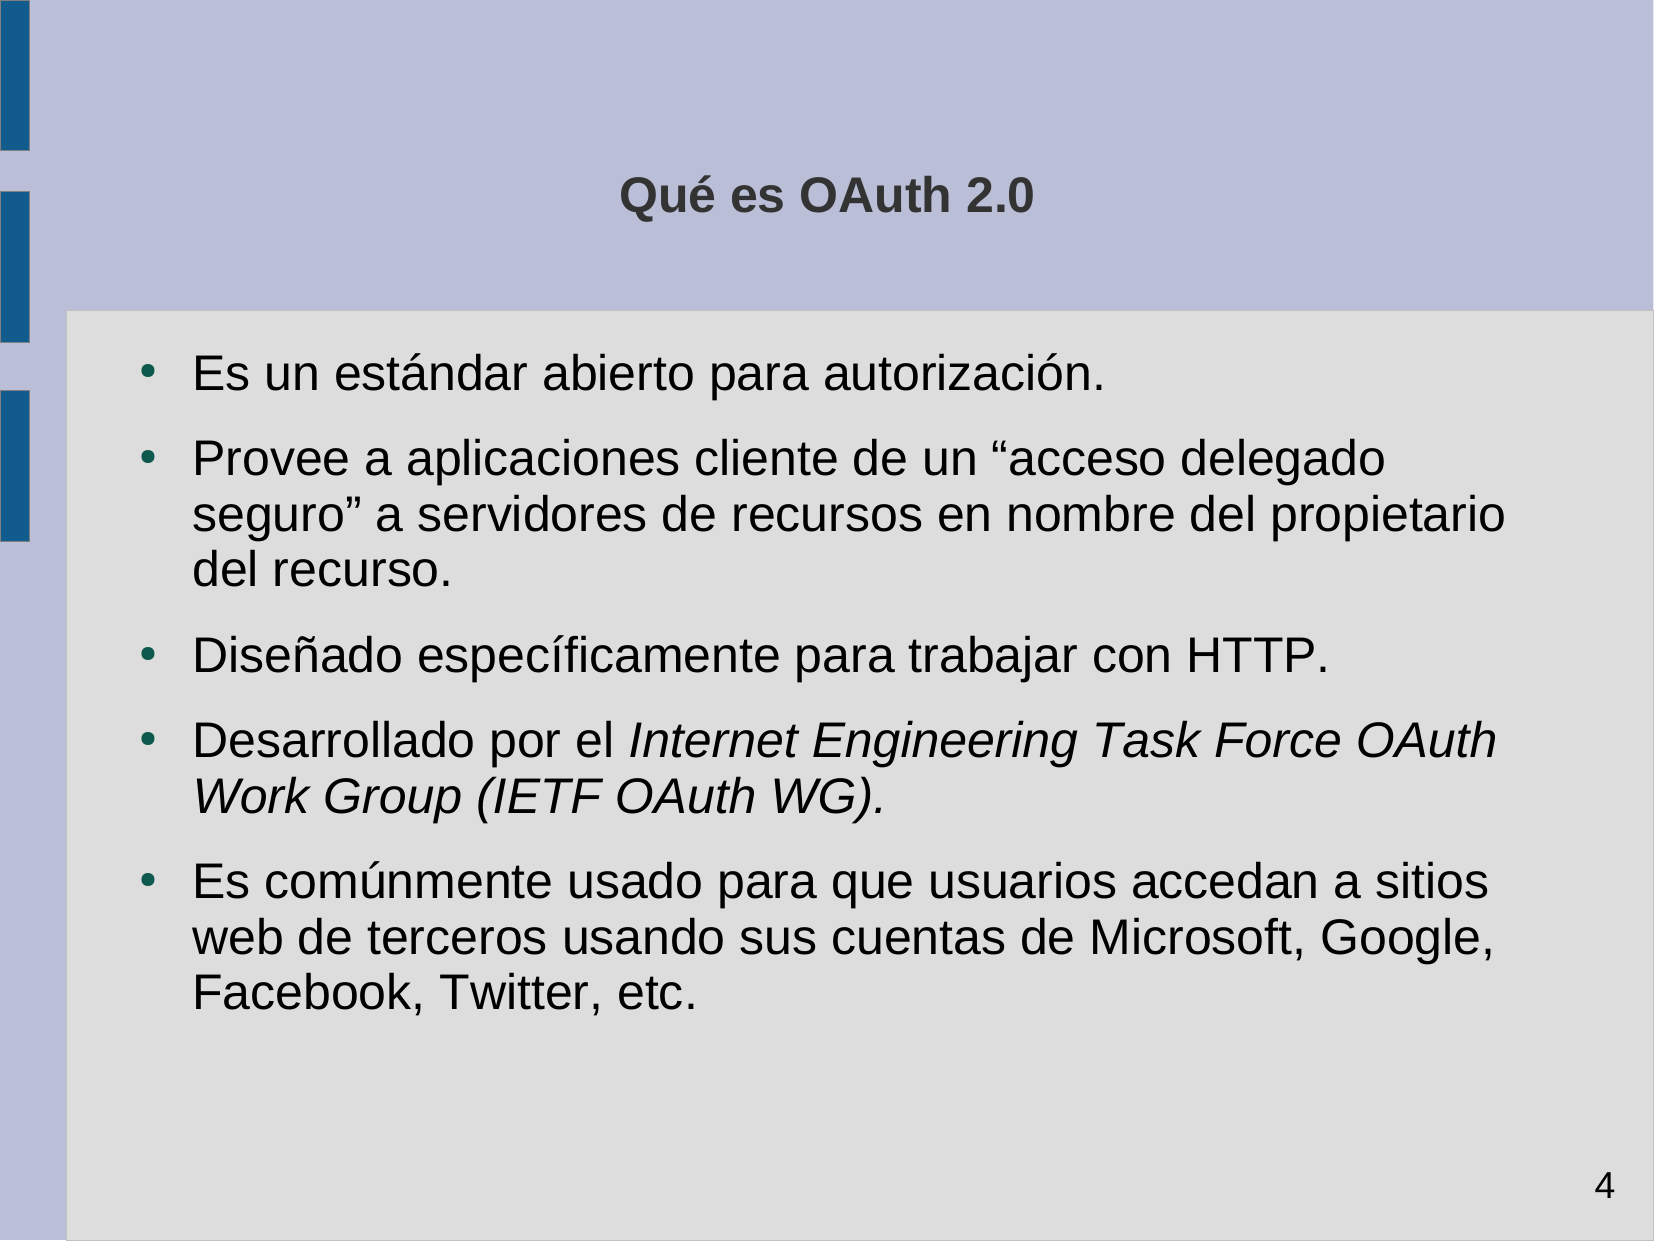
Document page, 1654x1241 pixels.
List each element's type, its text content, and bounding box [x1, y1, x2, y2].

list Es un estándar abierto para autorización. Provee a aplicaciones cliente de un “acceso delegado seguro” a servidores de recursos en nombre del propietario del recurso. Diseñado específicamente para trabajar con HTTP. Desarrollado por el Internet Engineering Task Force OAuth Work Group (IETF OAuth WG). Es comúnmente usado para que usuarios accedan a sitios web de terceros usando sus cuentas de Microsoft, Google, Facebook, Twitter, etc. [121, 344, 1534, 1127]
title Qué es OAuth 2.0 [121, 91, 1534, 299]
text_box <número> [973, 1157, 1631, 1229]
